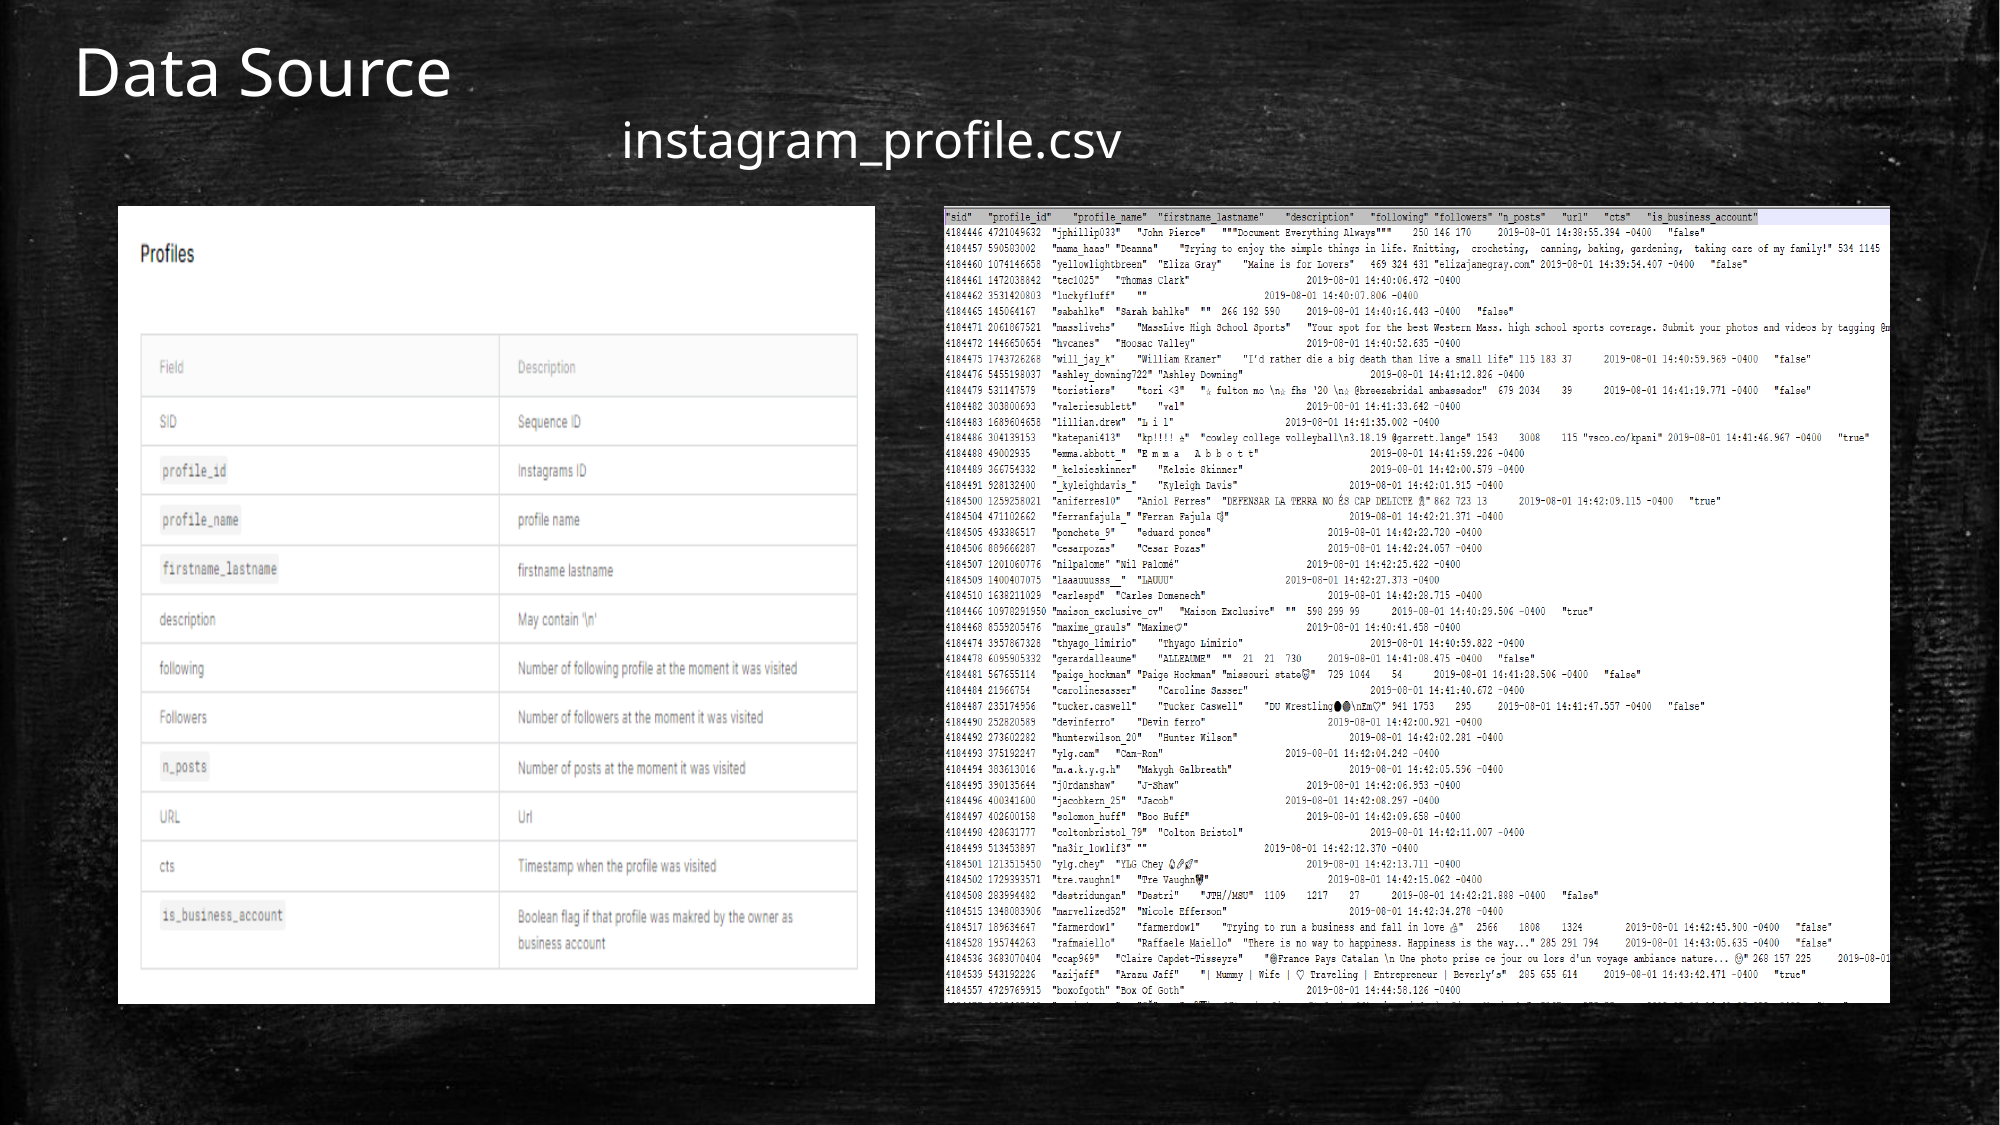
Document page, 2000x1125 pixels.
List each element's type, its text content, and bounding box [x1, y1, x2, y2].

title instagram_profile.csv [606, 112, 1375, 178]
title Data Source [59, 53, 607, 119]
picture [0, 0, 2000, 1125]
